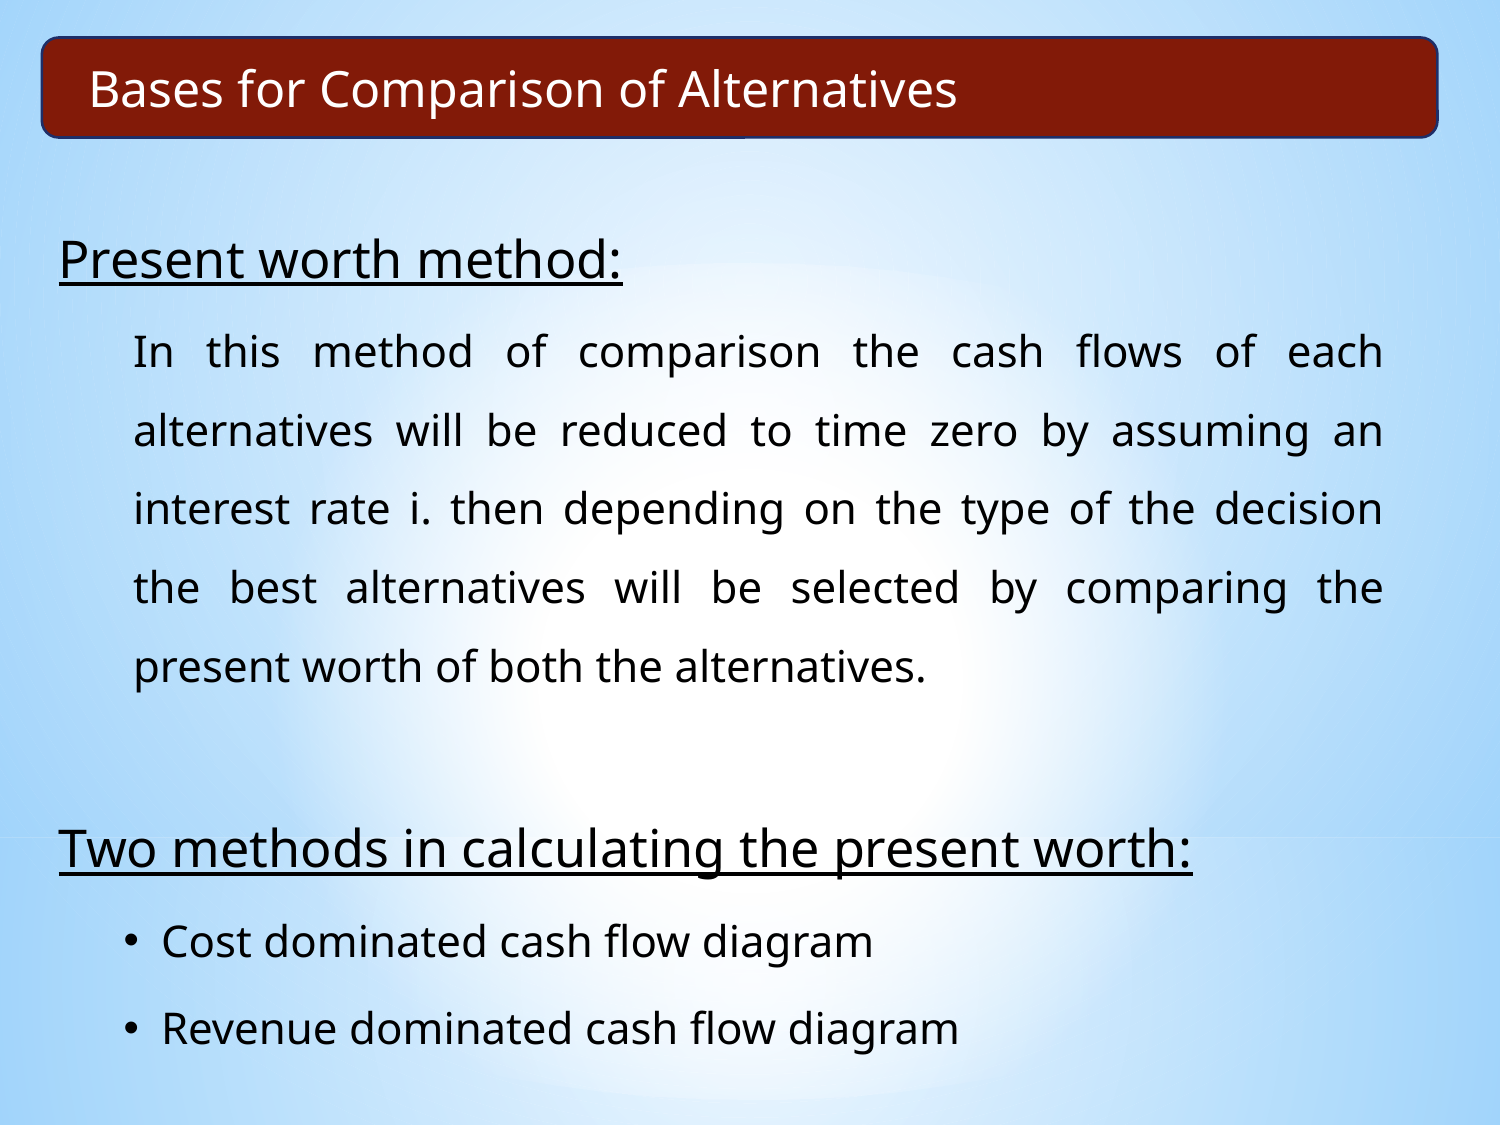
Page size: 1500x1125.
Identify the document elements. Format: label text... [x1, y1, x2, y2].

text_box [41, 37, 1438, 138]
text_box Present worth method: In this method of comparison the cash flows of each alternatives will be reduced to time zero by assuming an interest rate i. then depending on the type of the decision the best alternatives will be selected by comparing the present worth of both the alternatives. Two methods in calculating the present worth: Cost dominated cash flow diagram Revenue dominated cash flow diagram [24, 187, 1400, 1025]
title Bases for Comparison of Alternatives [73, 50, 1403, 138]
